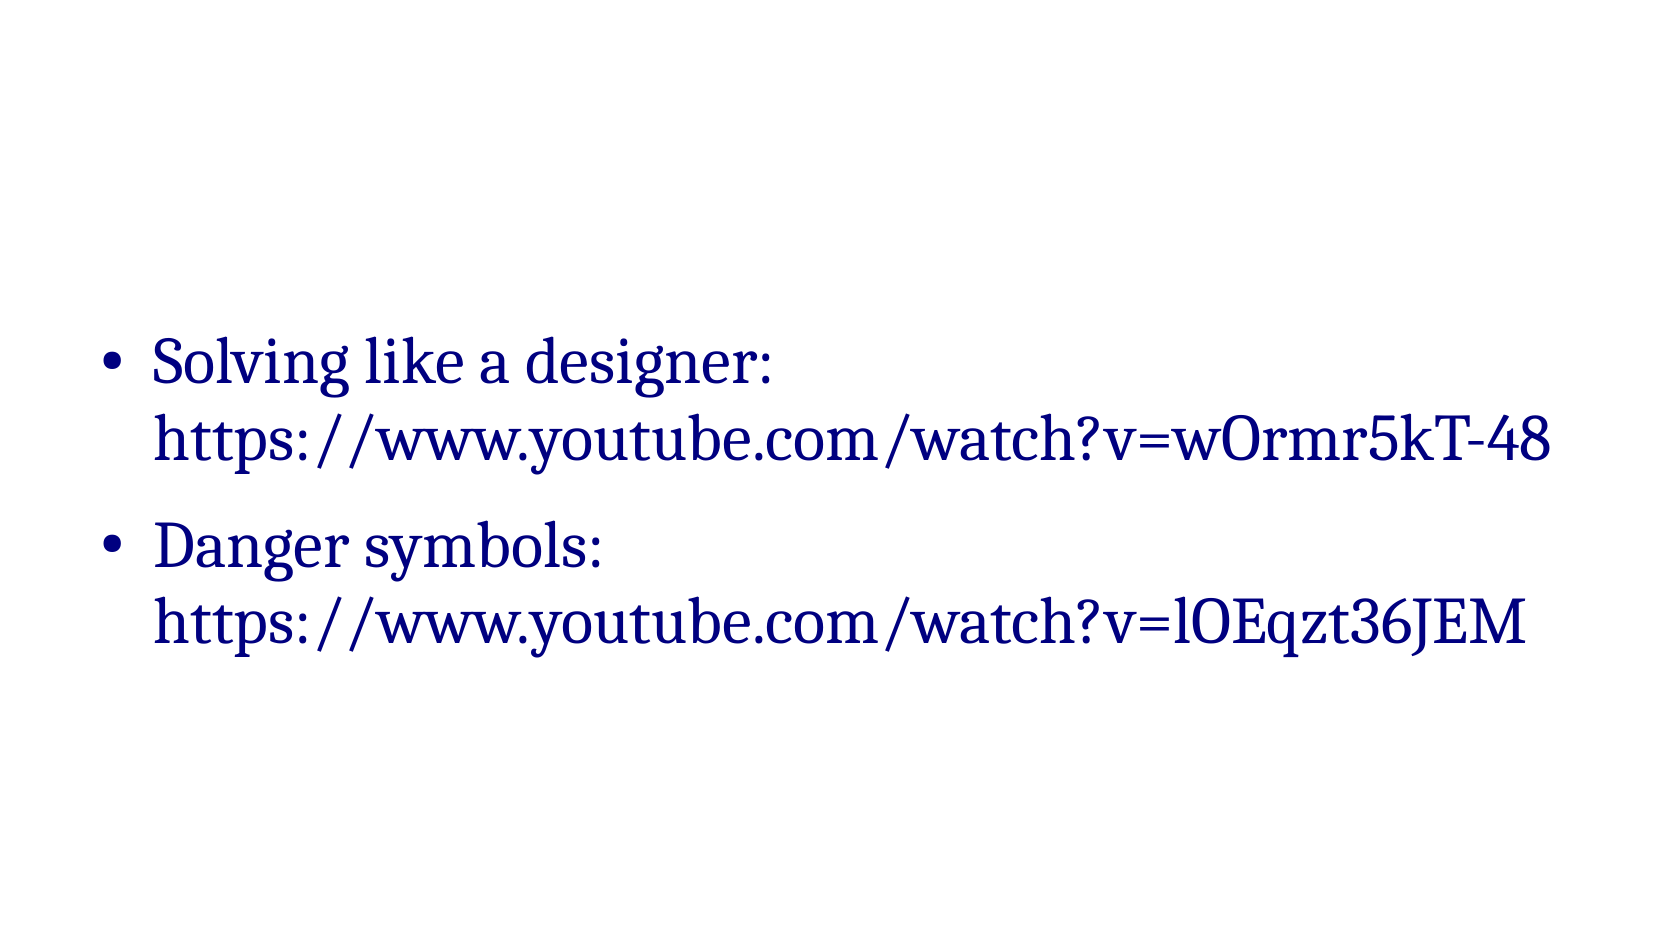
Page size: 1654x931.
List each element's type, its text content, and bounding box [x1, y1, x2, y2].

list Solving like a designer: https://www.youtube.com/watch?v=wOrmr5kT-48 Danger symbols: https://www.youtube.com/watch?v=lOEqzt36JEM [82, 217, 1571, 758]
